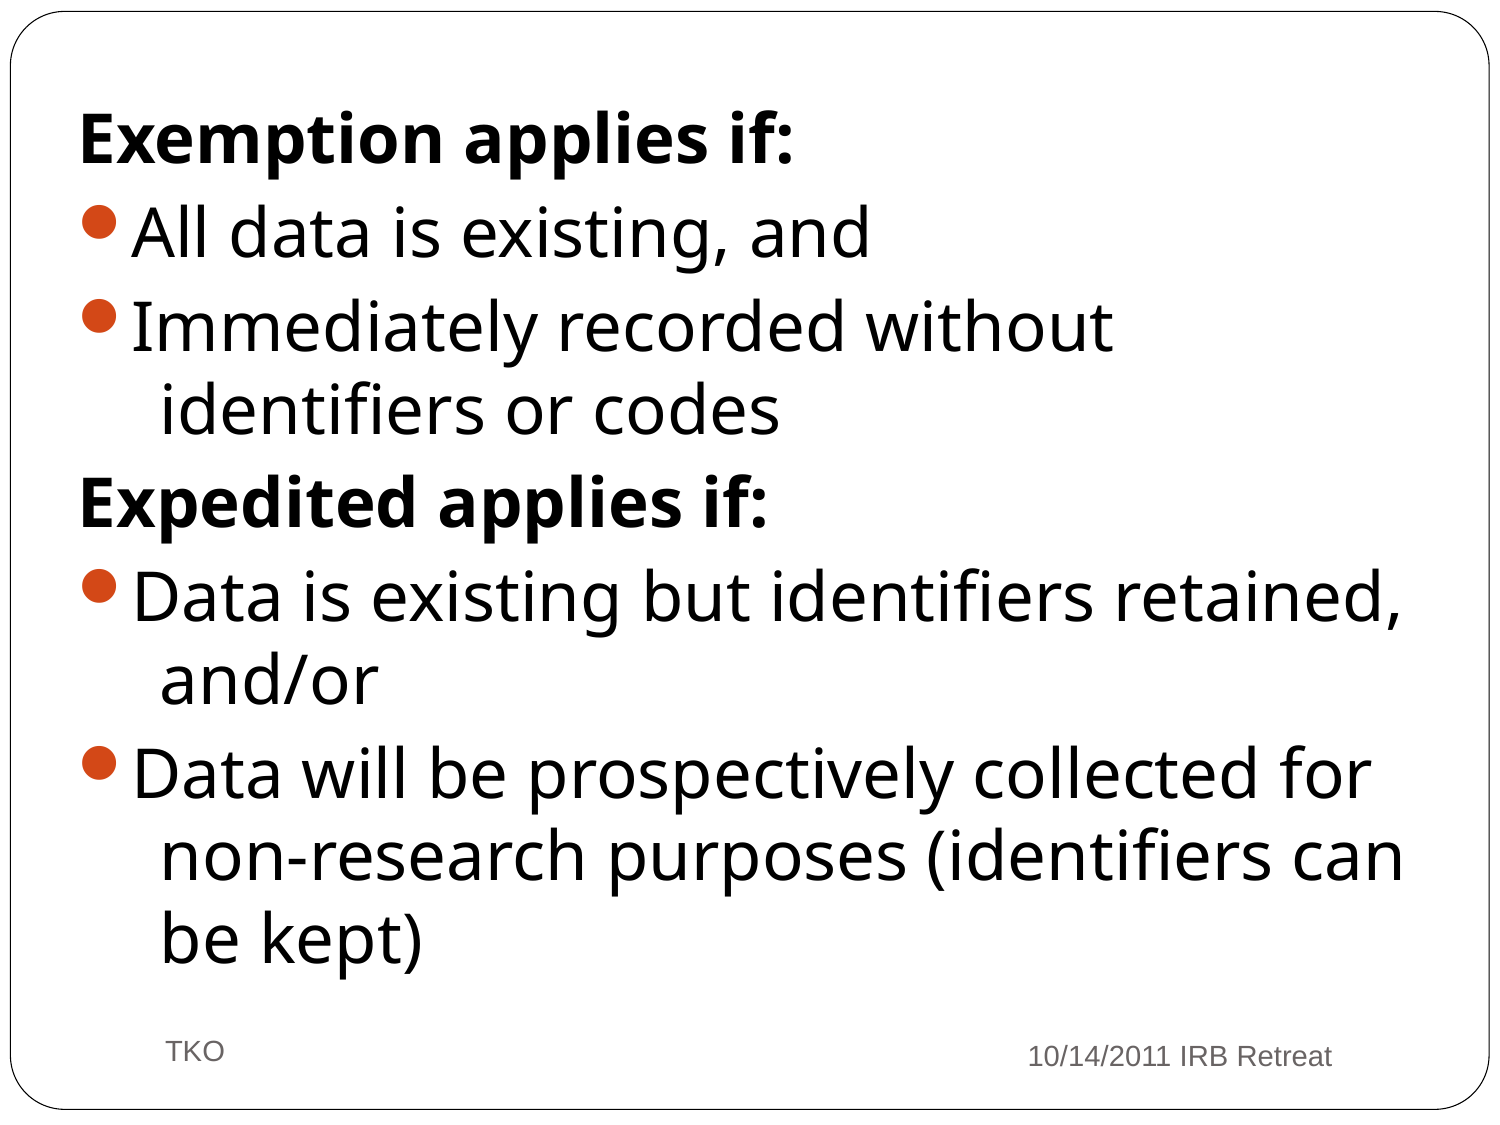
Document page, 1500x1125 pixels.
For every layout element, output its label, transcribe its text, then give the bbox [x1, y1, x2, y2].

text_box TKO [150, 1012, 801, 1088]
text_box 10/14/2011 IRB Retreat [1012, 1015, 1419, 1094]
list Exemption applies if: All data is existing, and Immediately recorded without identifiers or codes Expedited applies if: Data is existing but identifiers retained, and/or Data will be prospectively collected for non-research purposes (identifiers can be kept) [62, 87, 1426, 988]
